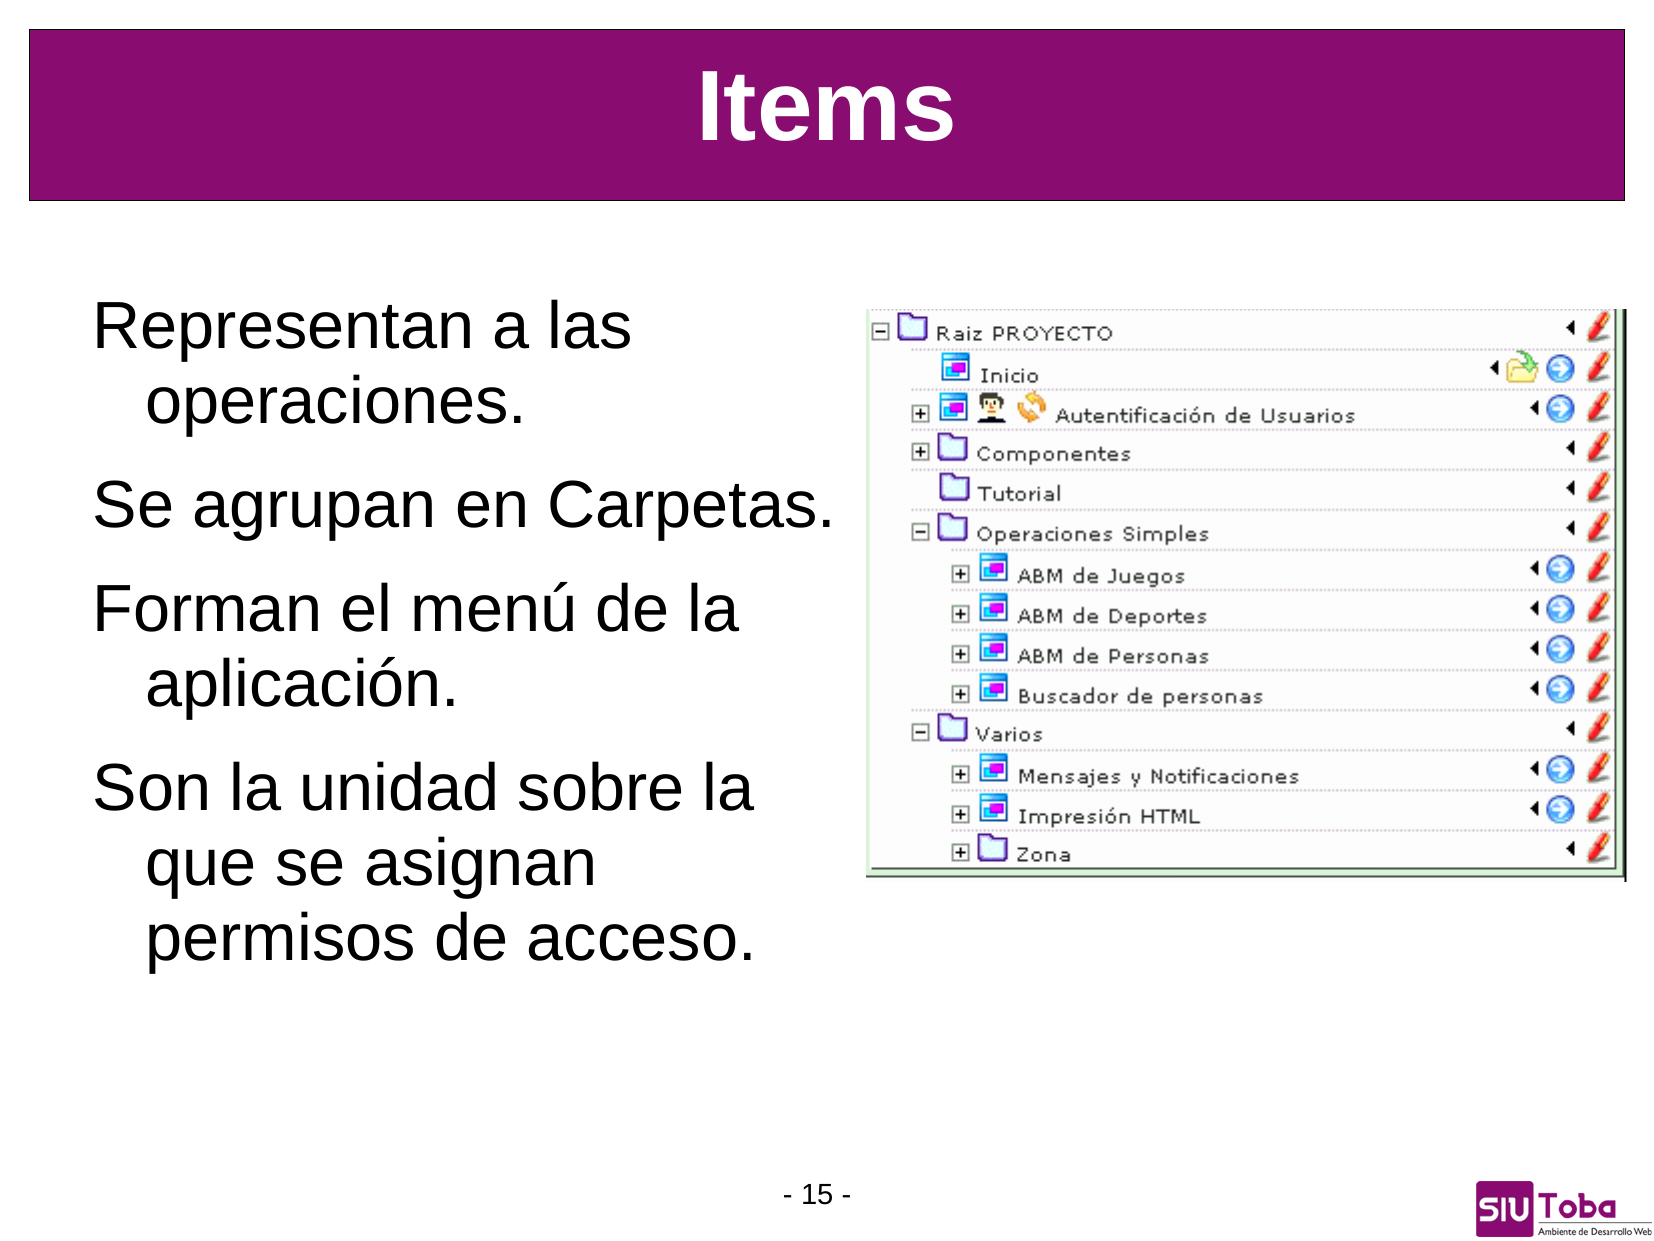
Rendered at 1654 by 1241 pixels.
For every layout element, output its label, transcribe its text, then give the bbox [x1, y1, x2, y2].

list Representan a las operaciones. Se agrupan en Carpetas. Forman el menú de la aplicación. Son la unidad sobre la que se asignan permisos de acceso. [75, 287, 855, 1102]
picture [866, 309, 1629, 882]
picture [1476, 1181, 1652, 1237]
title Items [59, 47, 1595, 166]
